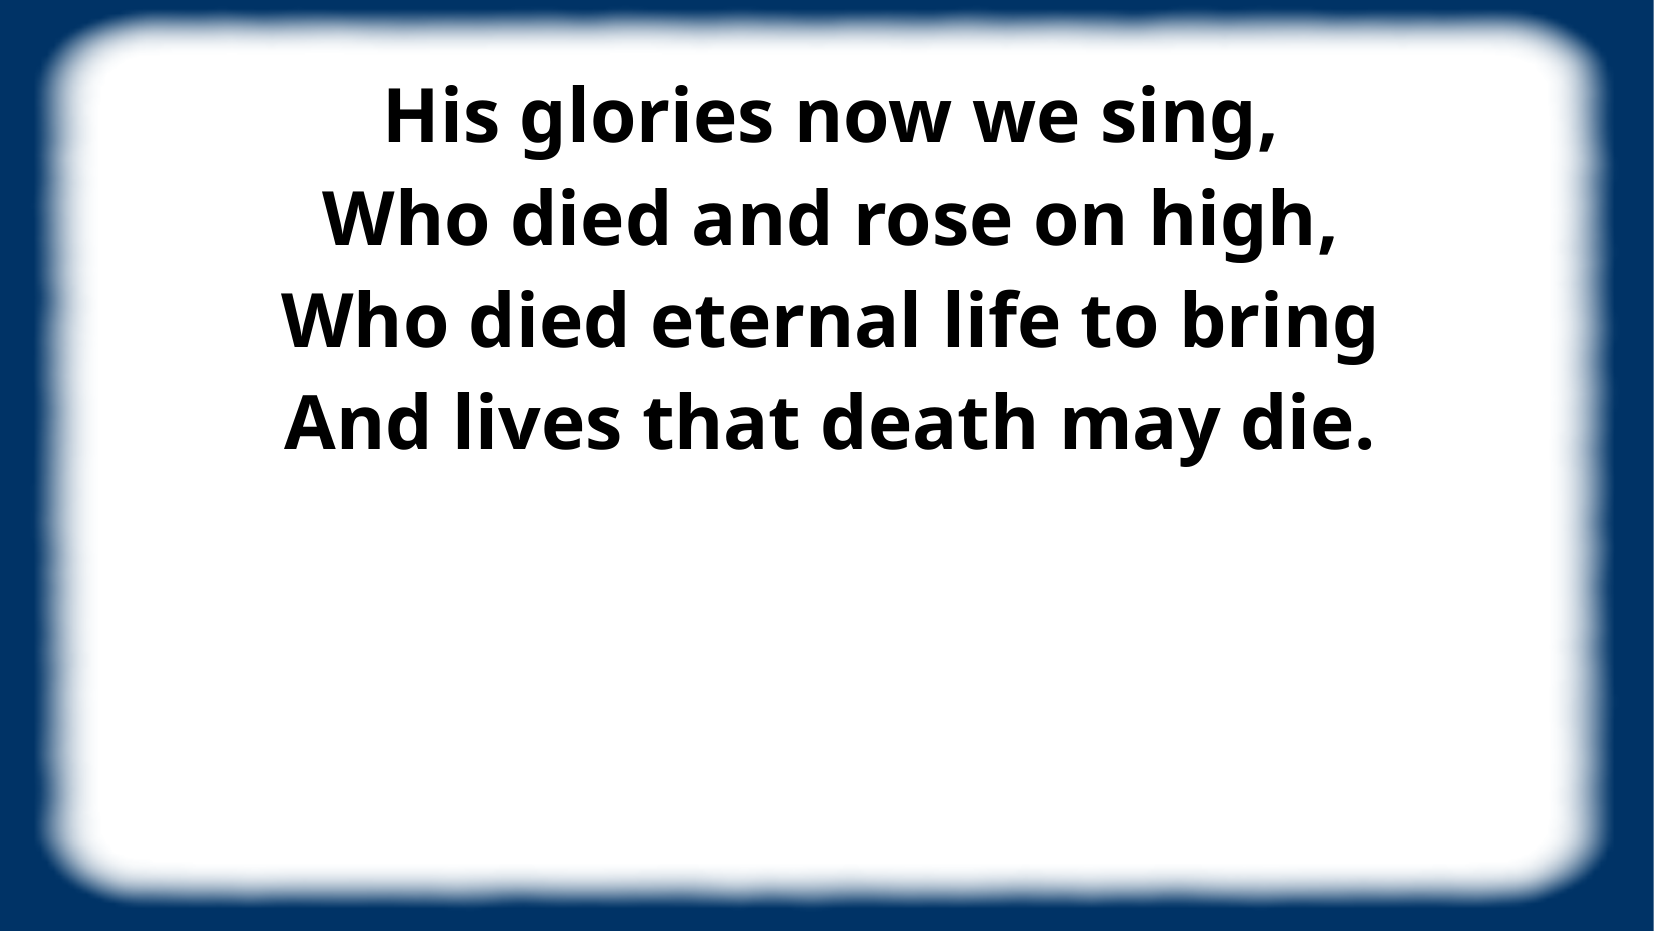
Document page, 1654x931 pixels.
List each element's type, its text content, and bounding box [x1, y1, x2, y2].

picture [0, 0, 1654, 931]
text_box His glories now we sing, Who died and rose on high, Who died eternal life to bring And lives that death may die. [88, 55, 1574, 470]
